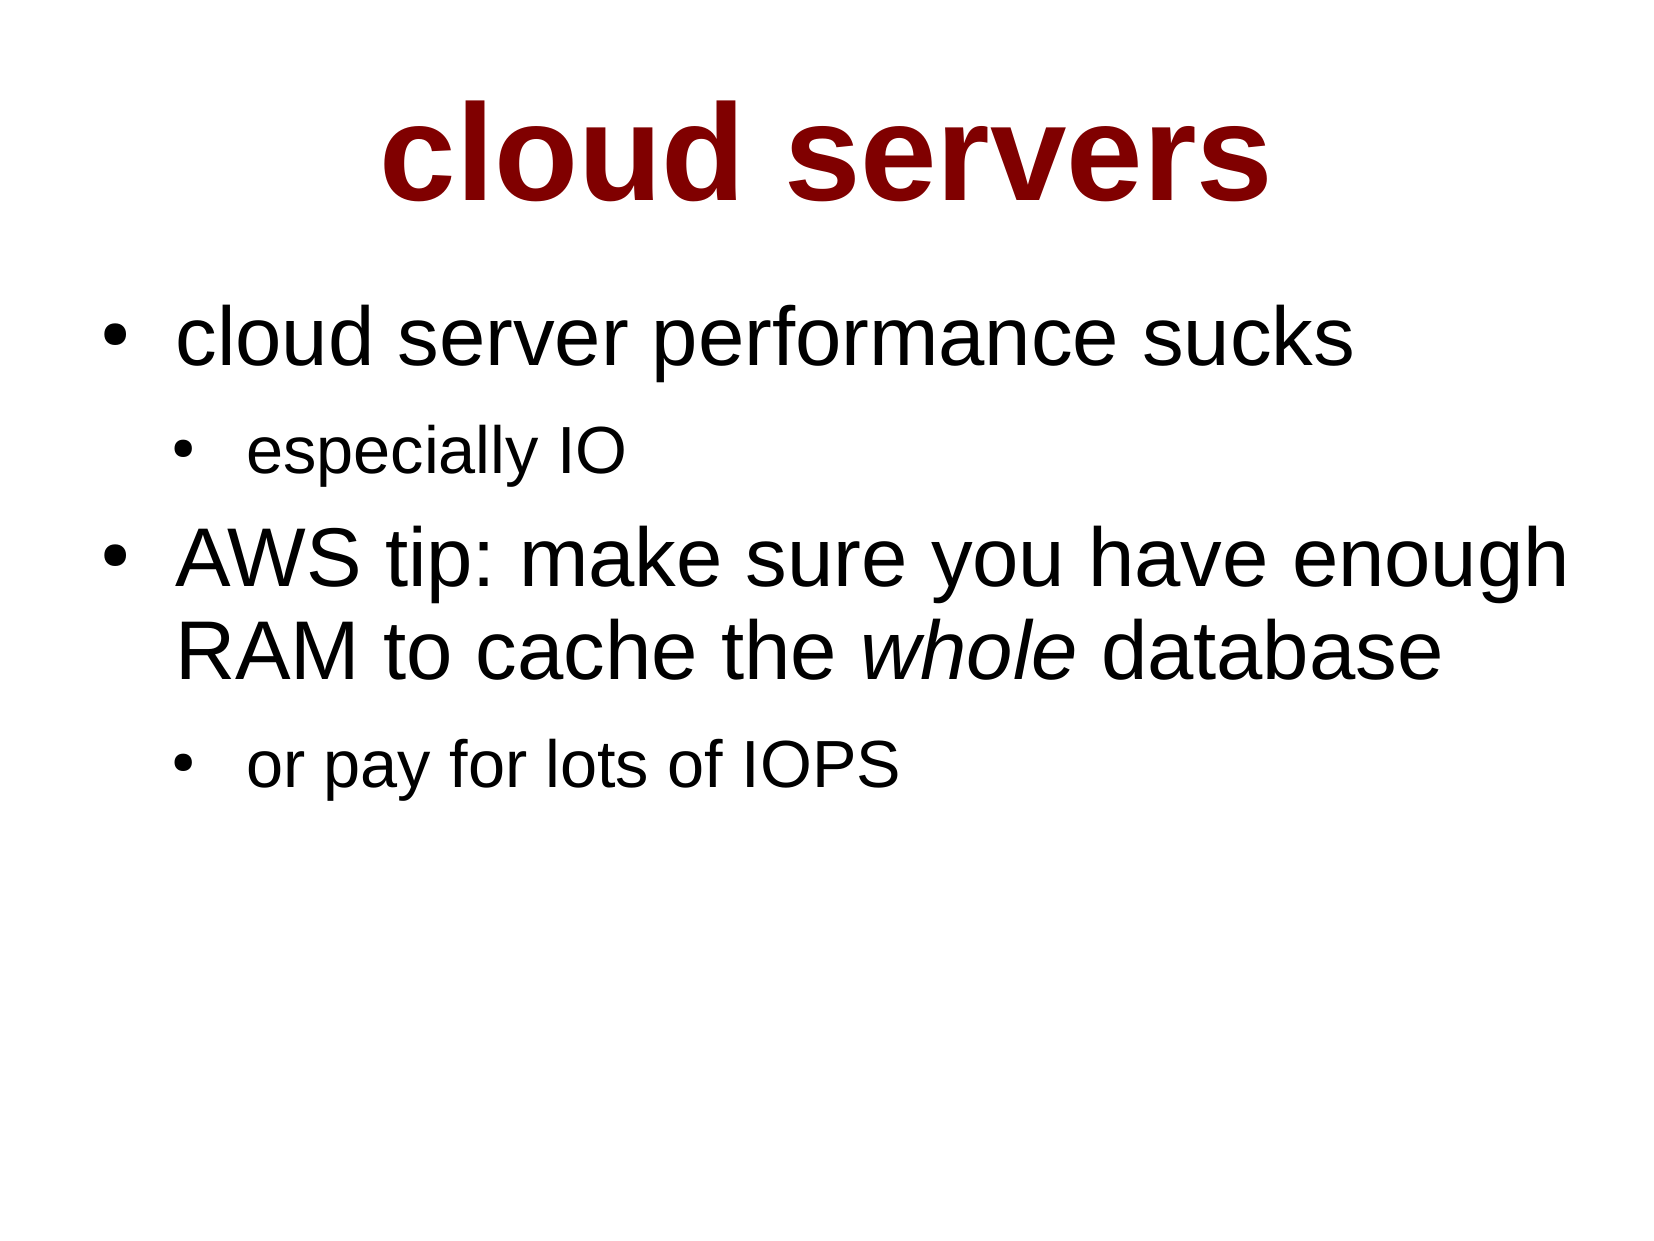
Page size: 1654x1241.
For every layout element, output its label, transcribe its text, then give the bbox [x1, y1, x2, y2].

title cloud servers [82, 49, 1571, 257]
list cloud server performance sucks especially IO AWS tip: make sure you have enough RAM to cache the whole database or pay for lots of IOPS [82, 290, 1571, 1094]
